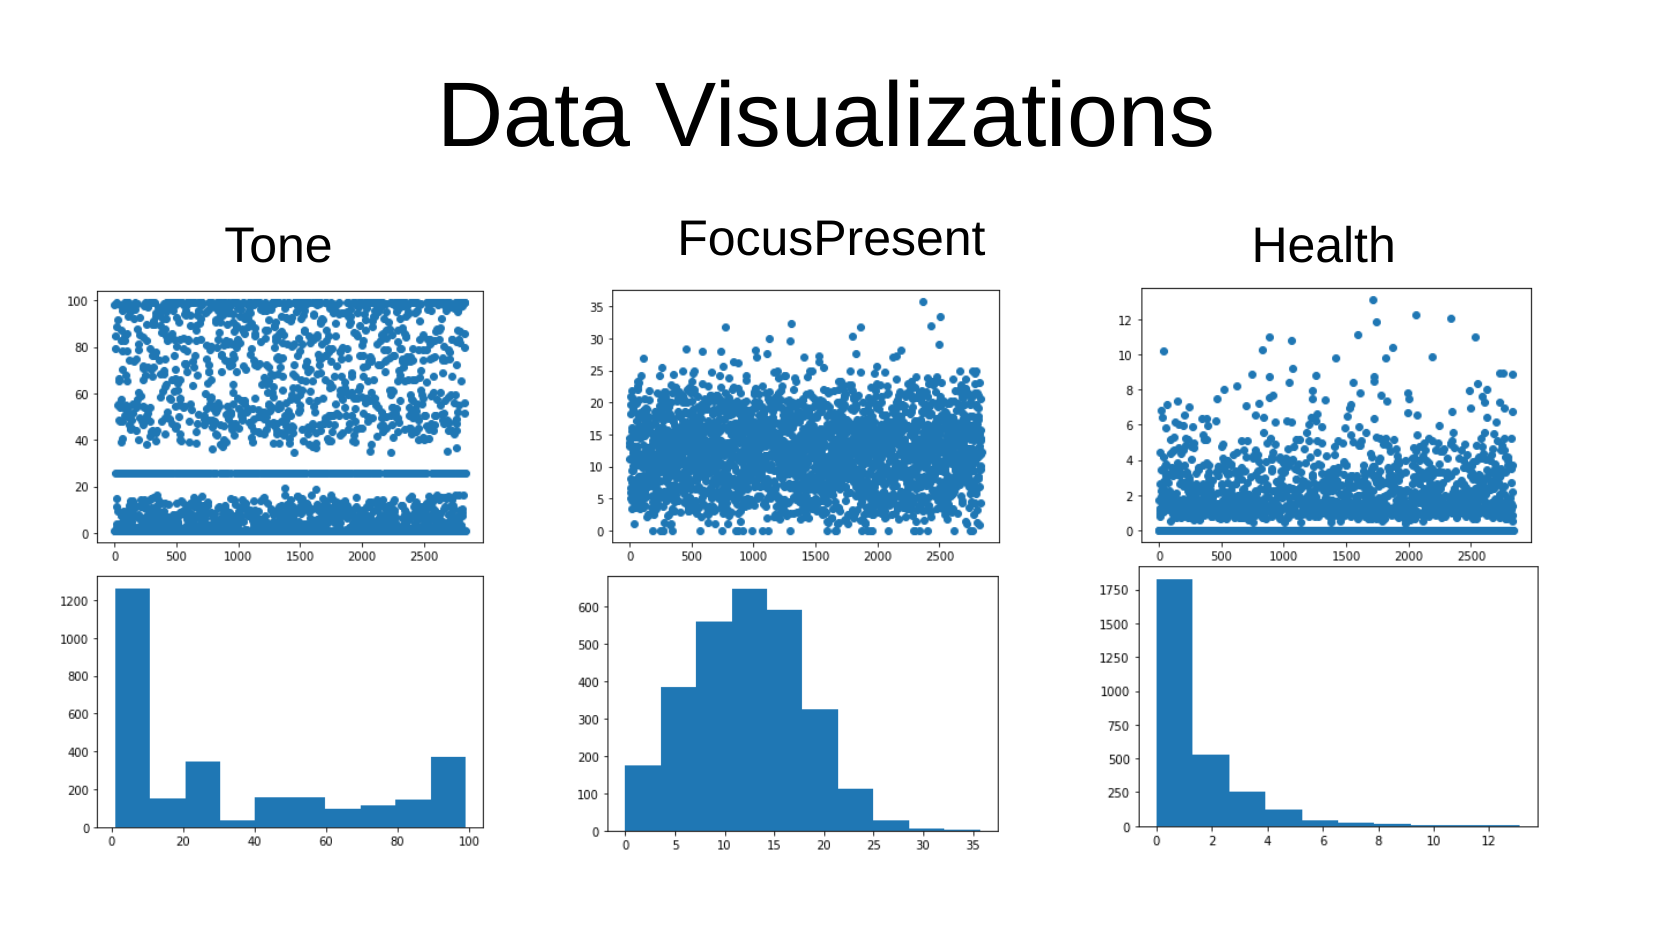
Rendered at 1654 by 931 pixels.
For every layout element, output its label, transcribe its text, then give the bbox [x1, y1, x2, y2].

picture [569, 283, 1006, 859]
list Health [1110, 217, 1572, 766]
title Data Visualizations [82, 37, 1571, 193]
list FocusPresent [465, 210, 1021, 758]
picture [1091, 281, 1546, 856]
list Tone [82, 217, 465, 284]
picture [52, 284, 491, 856]
